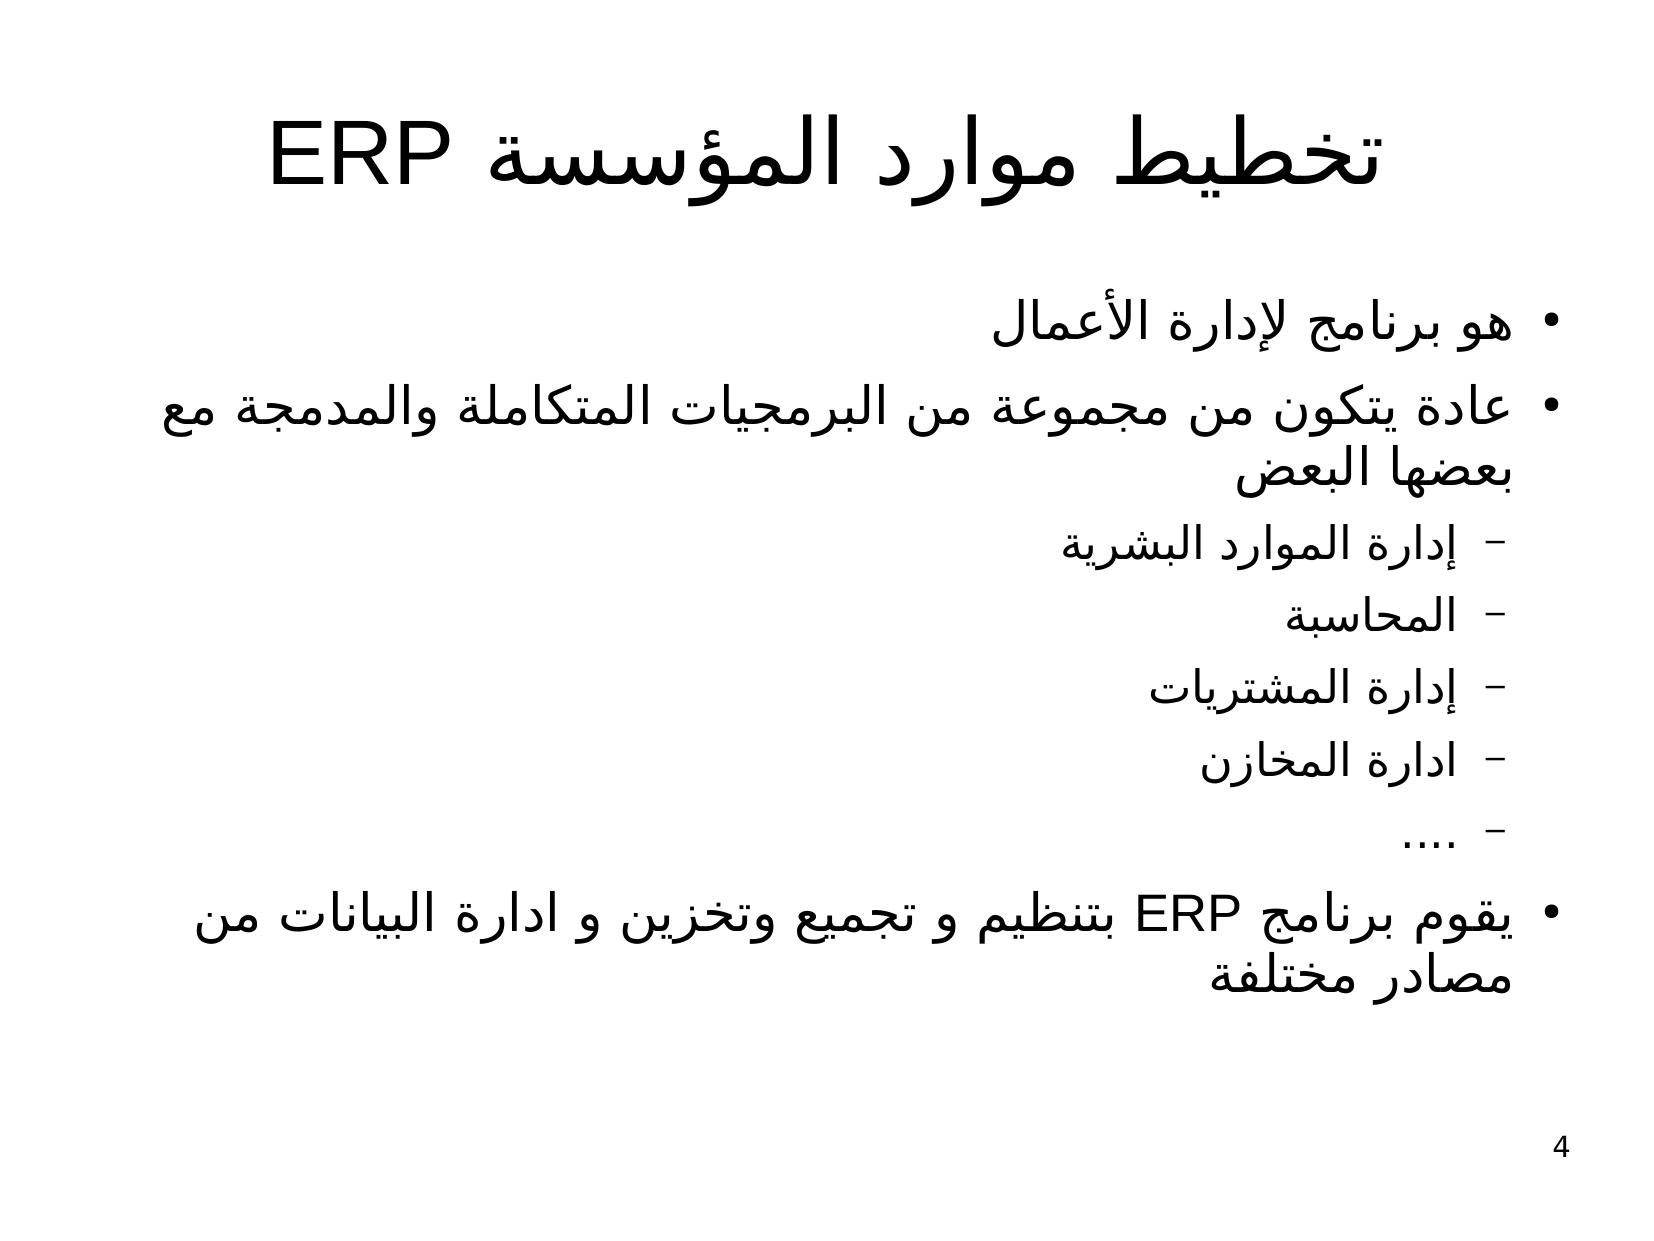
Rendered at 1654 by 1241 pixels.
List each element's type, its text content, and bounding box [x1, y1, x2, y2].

list هو برنامج لإدارة الأعمال عادة يتكون من مجموعة من البرمجيات المتكاملة والمدمجة مع بعضها البعض إدارة الموارد البشرية المحاسبة إدارة المشتريات ادارة المخازن .... يقوم برنامج ERP بتنظيم و تجميع وتخزين و ادارة البيانات من مصادر مختلفة [82, 290, 1571, 1010]
title تخطيط موارد المؤسسة ERP [82, 49, 1571, 257]
